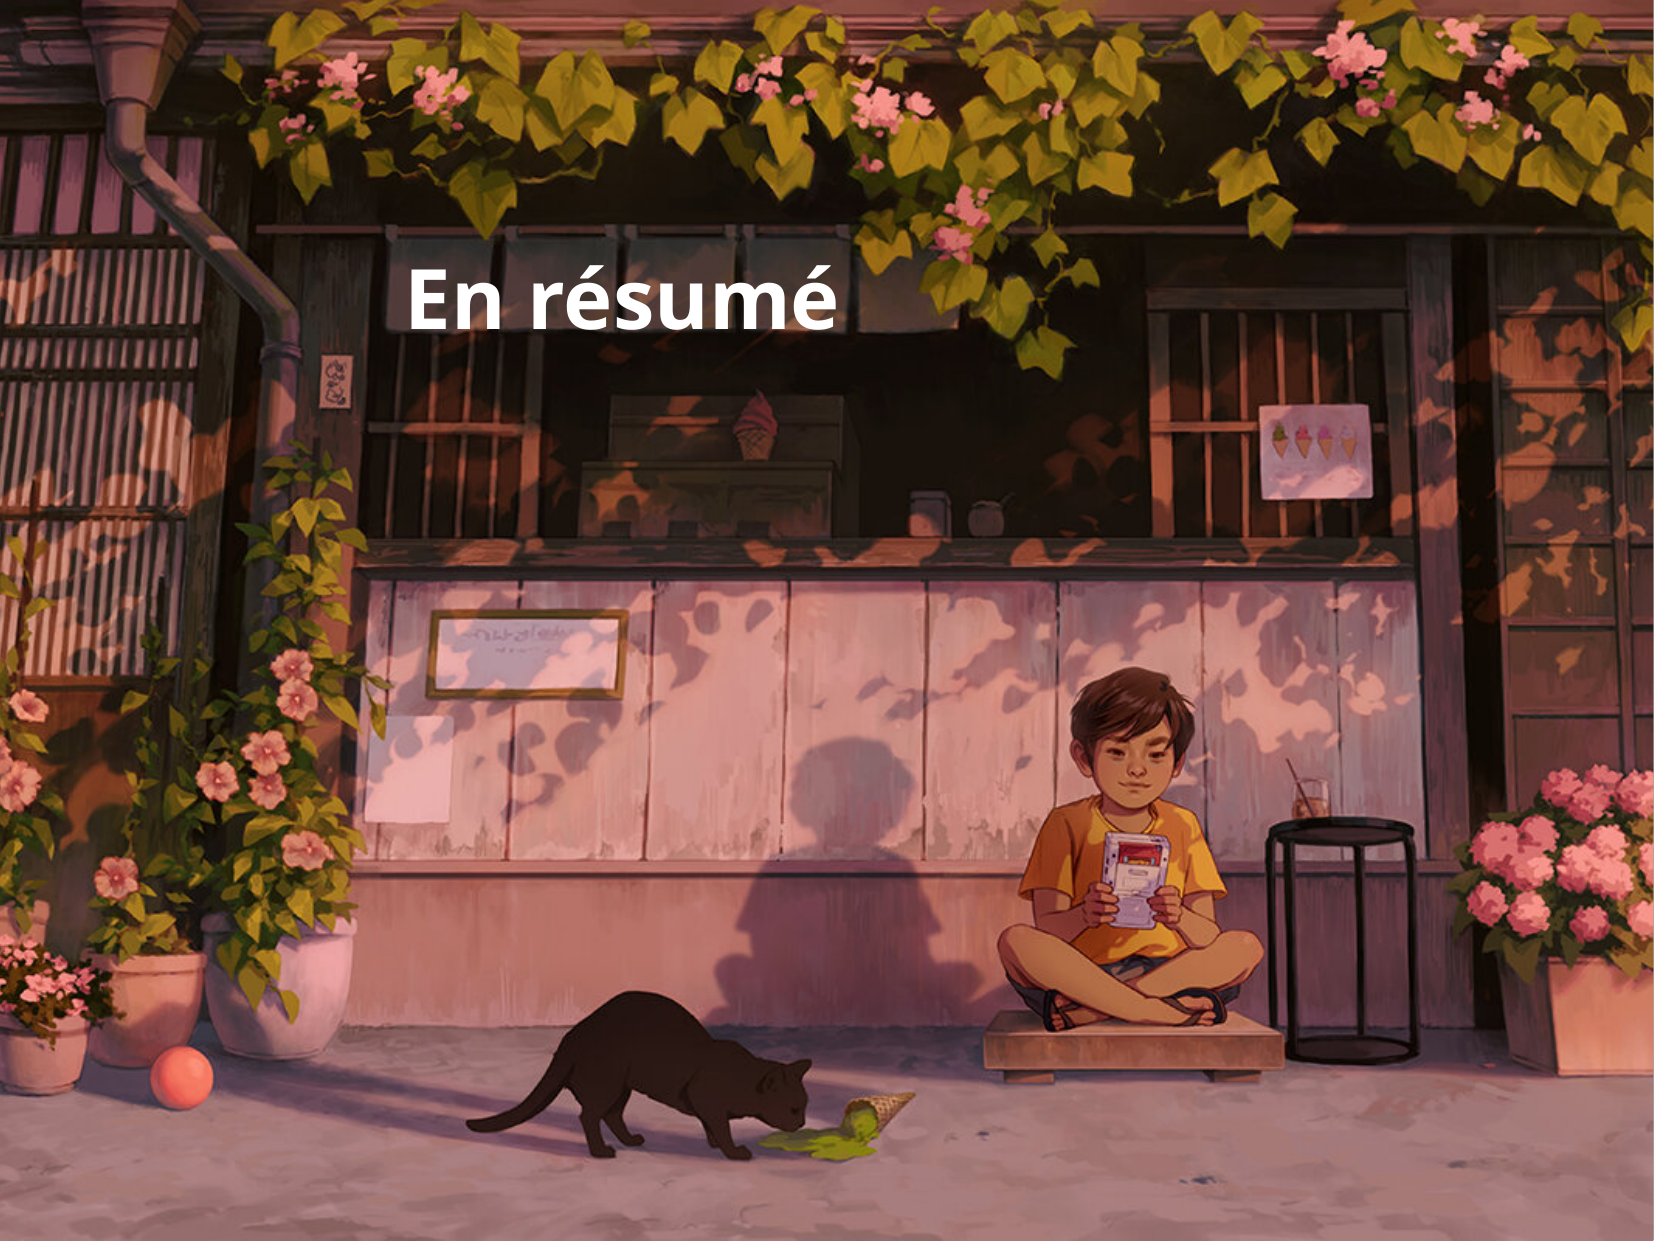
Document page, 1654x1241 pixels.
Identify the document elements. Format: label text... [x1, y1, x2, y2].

picture [0, 0, 1654, 1241]
list En résumé [353, 240, 892, 590]
